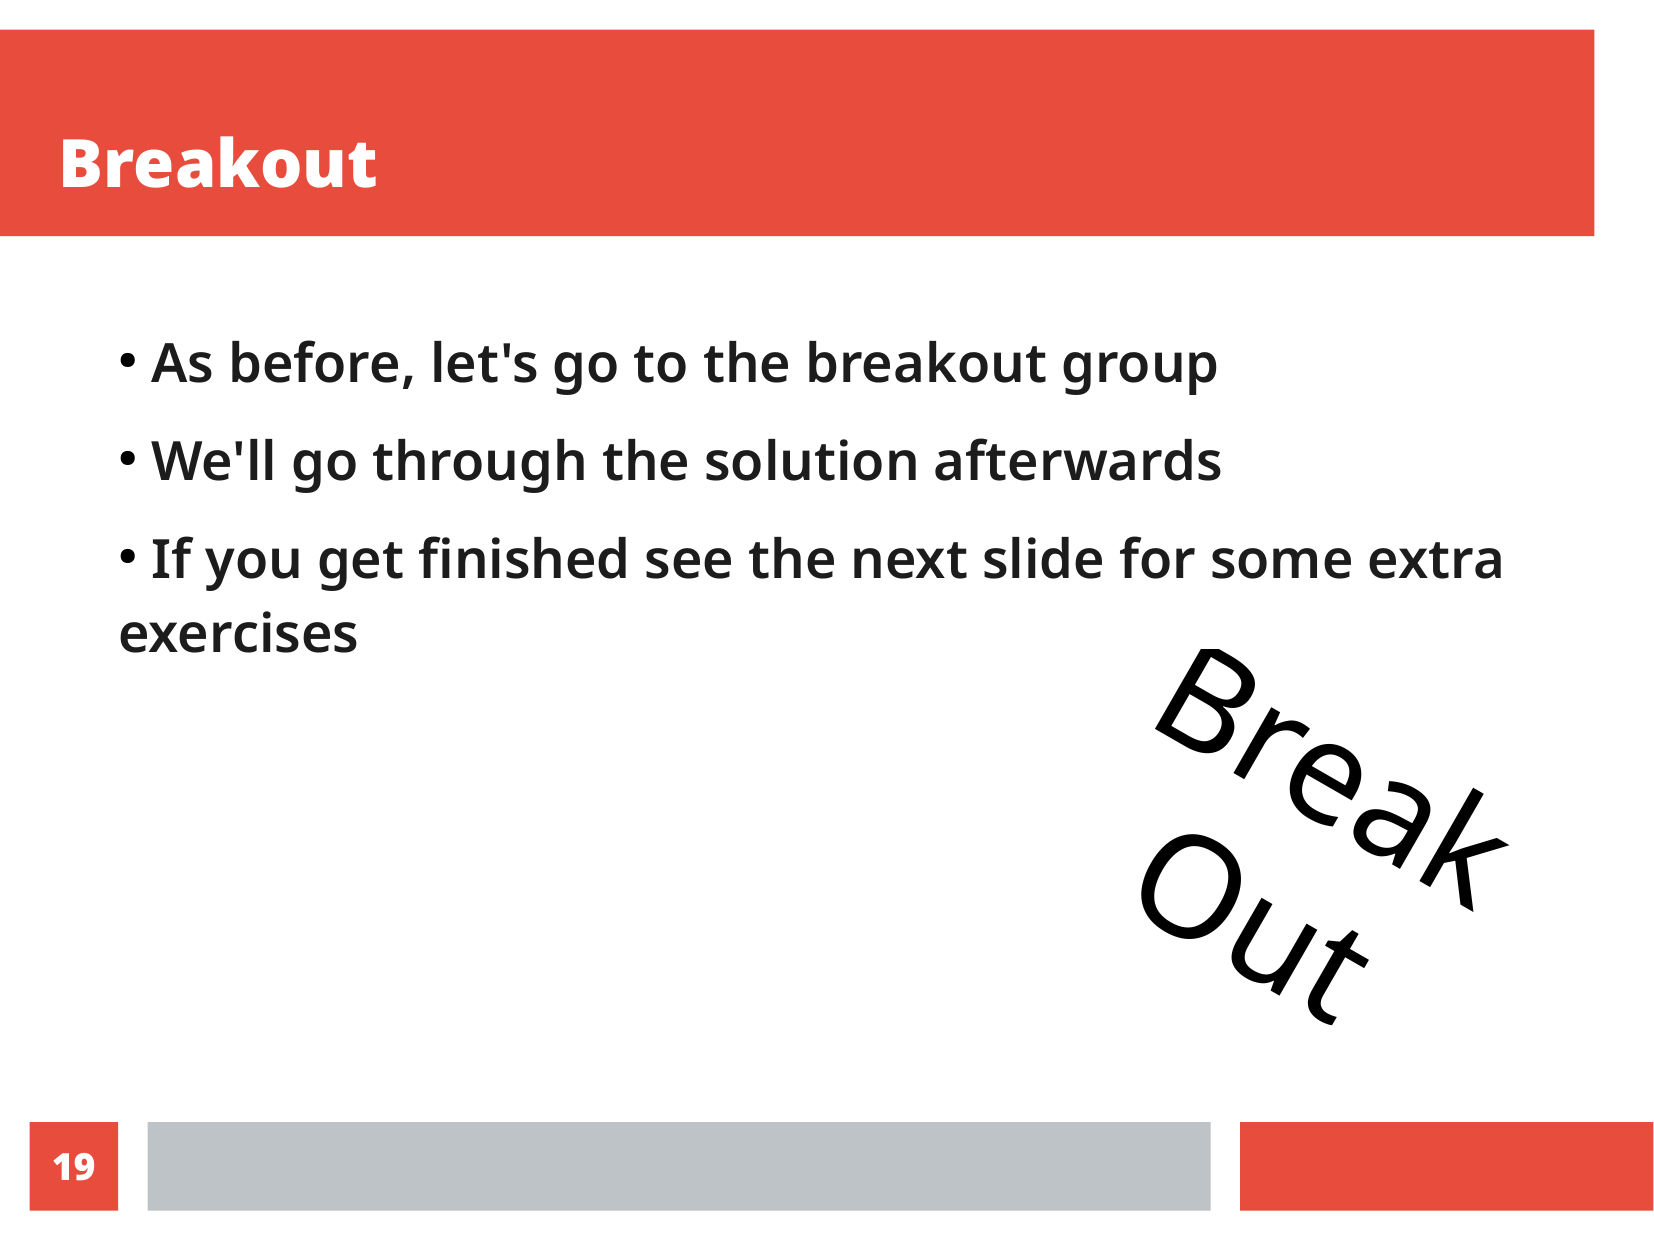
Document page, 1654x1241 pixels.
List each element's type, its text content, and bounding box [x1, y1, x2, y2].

list As before, let's go to the breakout group We'll go through the solution afterwards If you get finished see the next slide for some extra exercises [59, 324, 1565, 1093]
picture [1120, 649, 1540, 1029]
title Breakout [59, 59, 1595, 207]
